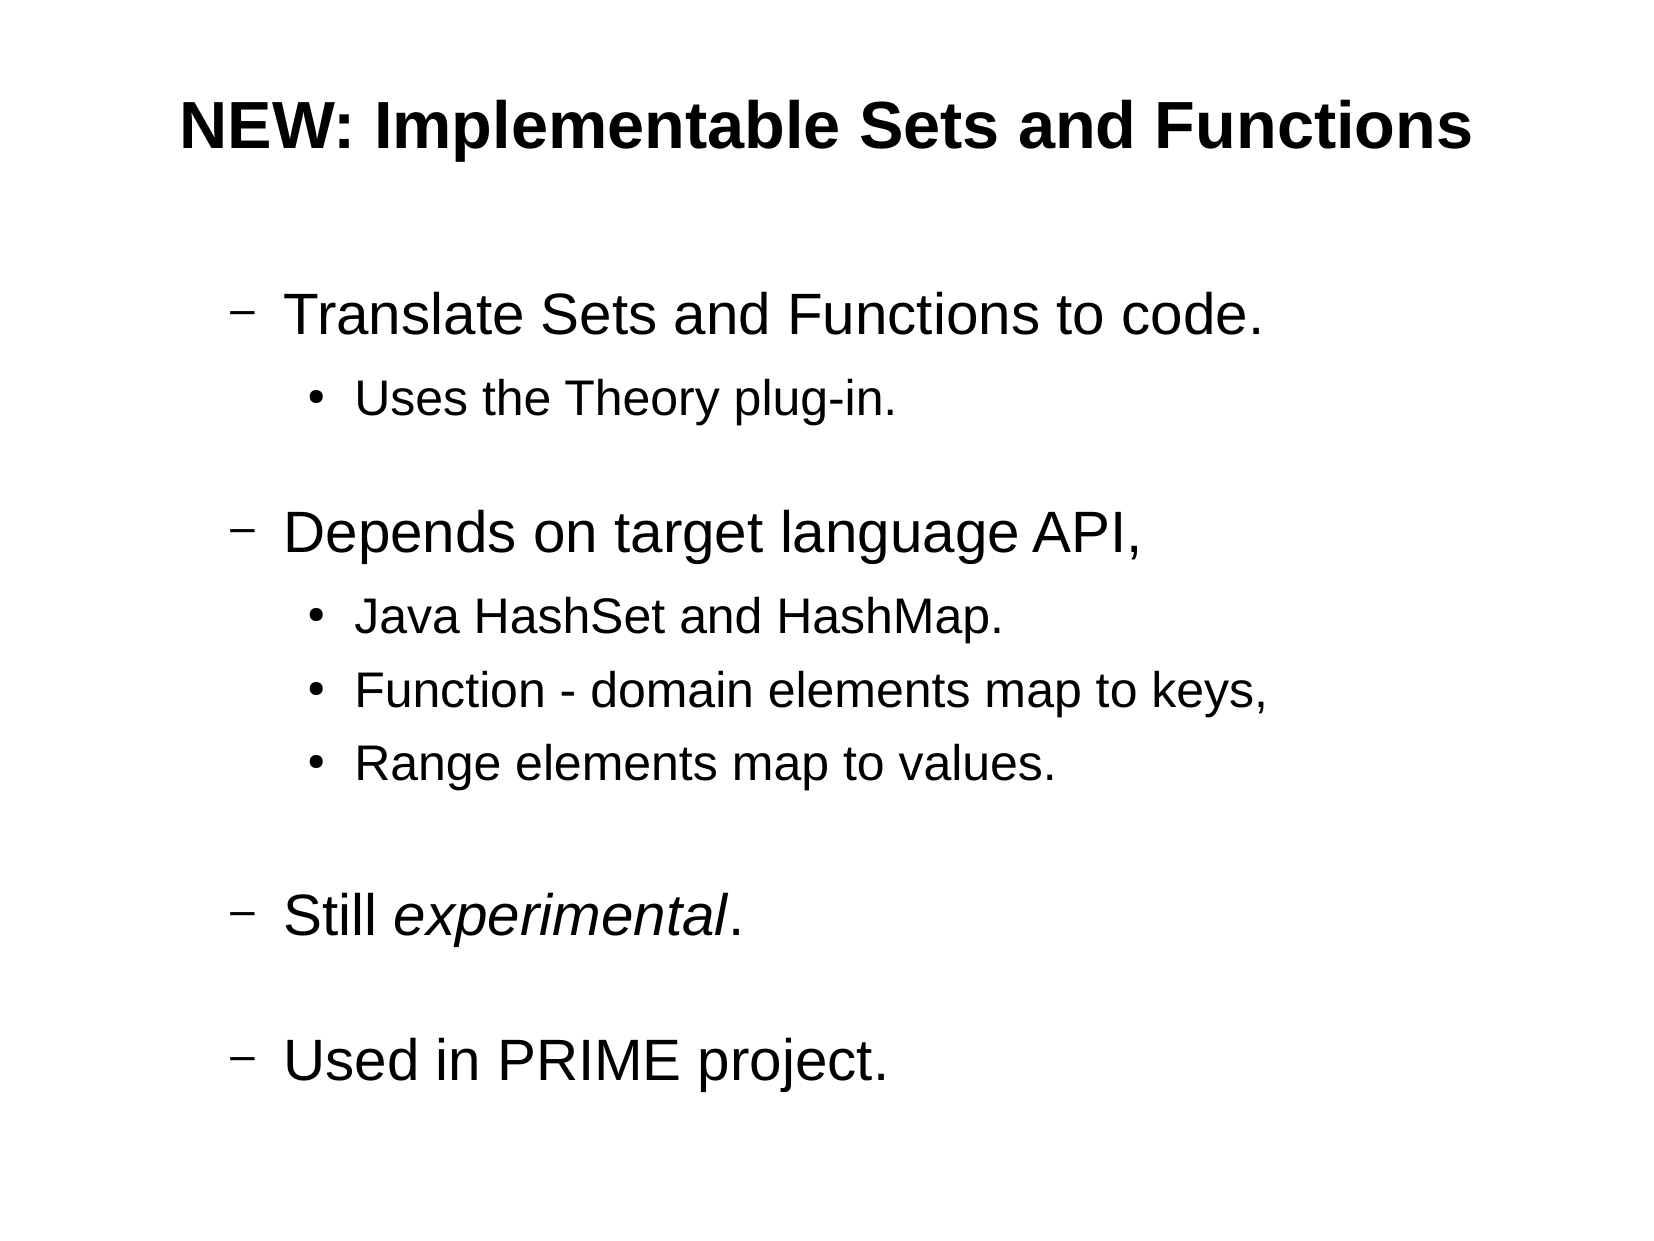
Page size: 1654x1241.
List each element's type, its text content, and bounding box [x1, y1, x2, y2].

list NEW: Implementable Sets and Functions Translate Sets and Functions to code. Uses the Theory plug-in. Depends on target language API, Java HashSet and HashMap. Function - domain elements map to keys, Range elements map to values. Still experimental. Used in PRIME project. [141, 88, 1512, 1229]
